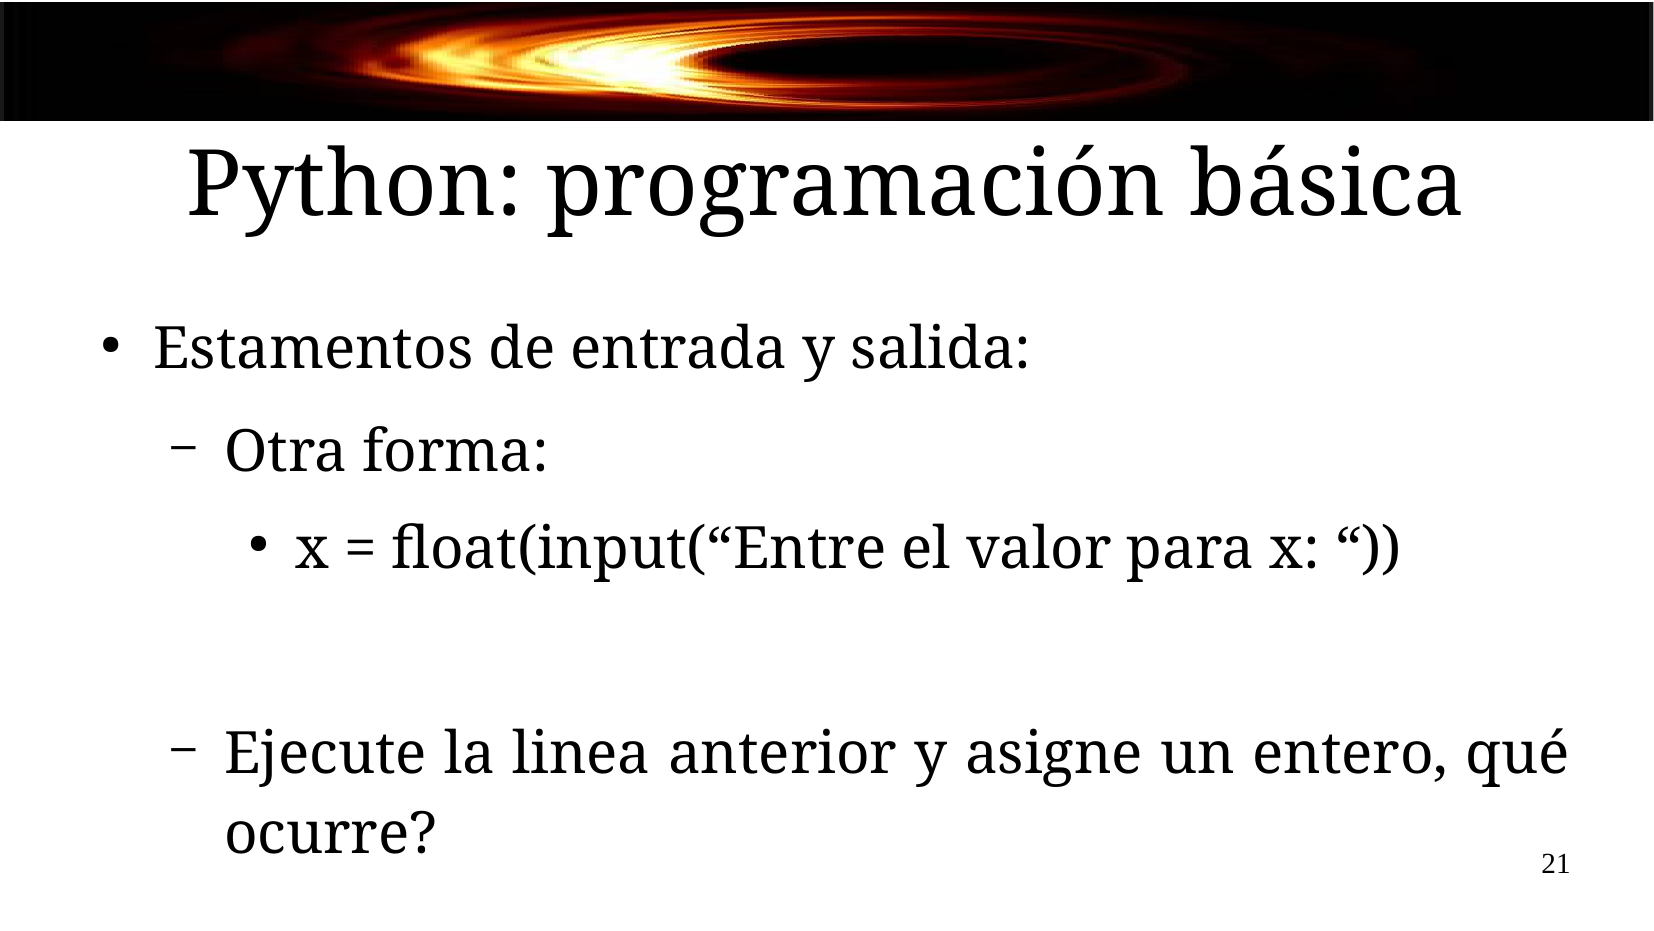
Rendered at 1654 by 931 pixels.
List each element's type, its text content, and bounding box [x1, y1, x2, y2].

title Python: programación básica [82, 121, 1571, 258]
list Estamentos de entrada y salida: Otra forma: x = float(input(“Entre el valor para x: “)) Ejecute la linea anterior y asigne un entero, qué ocurre? [82, 306, 1571, 886]
picture [0, 2, 1654, 121]
